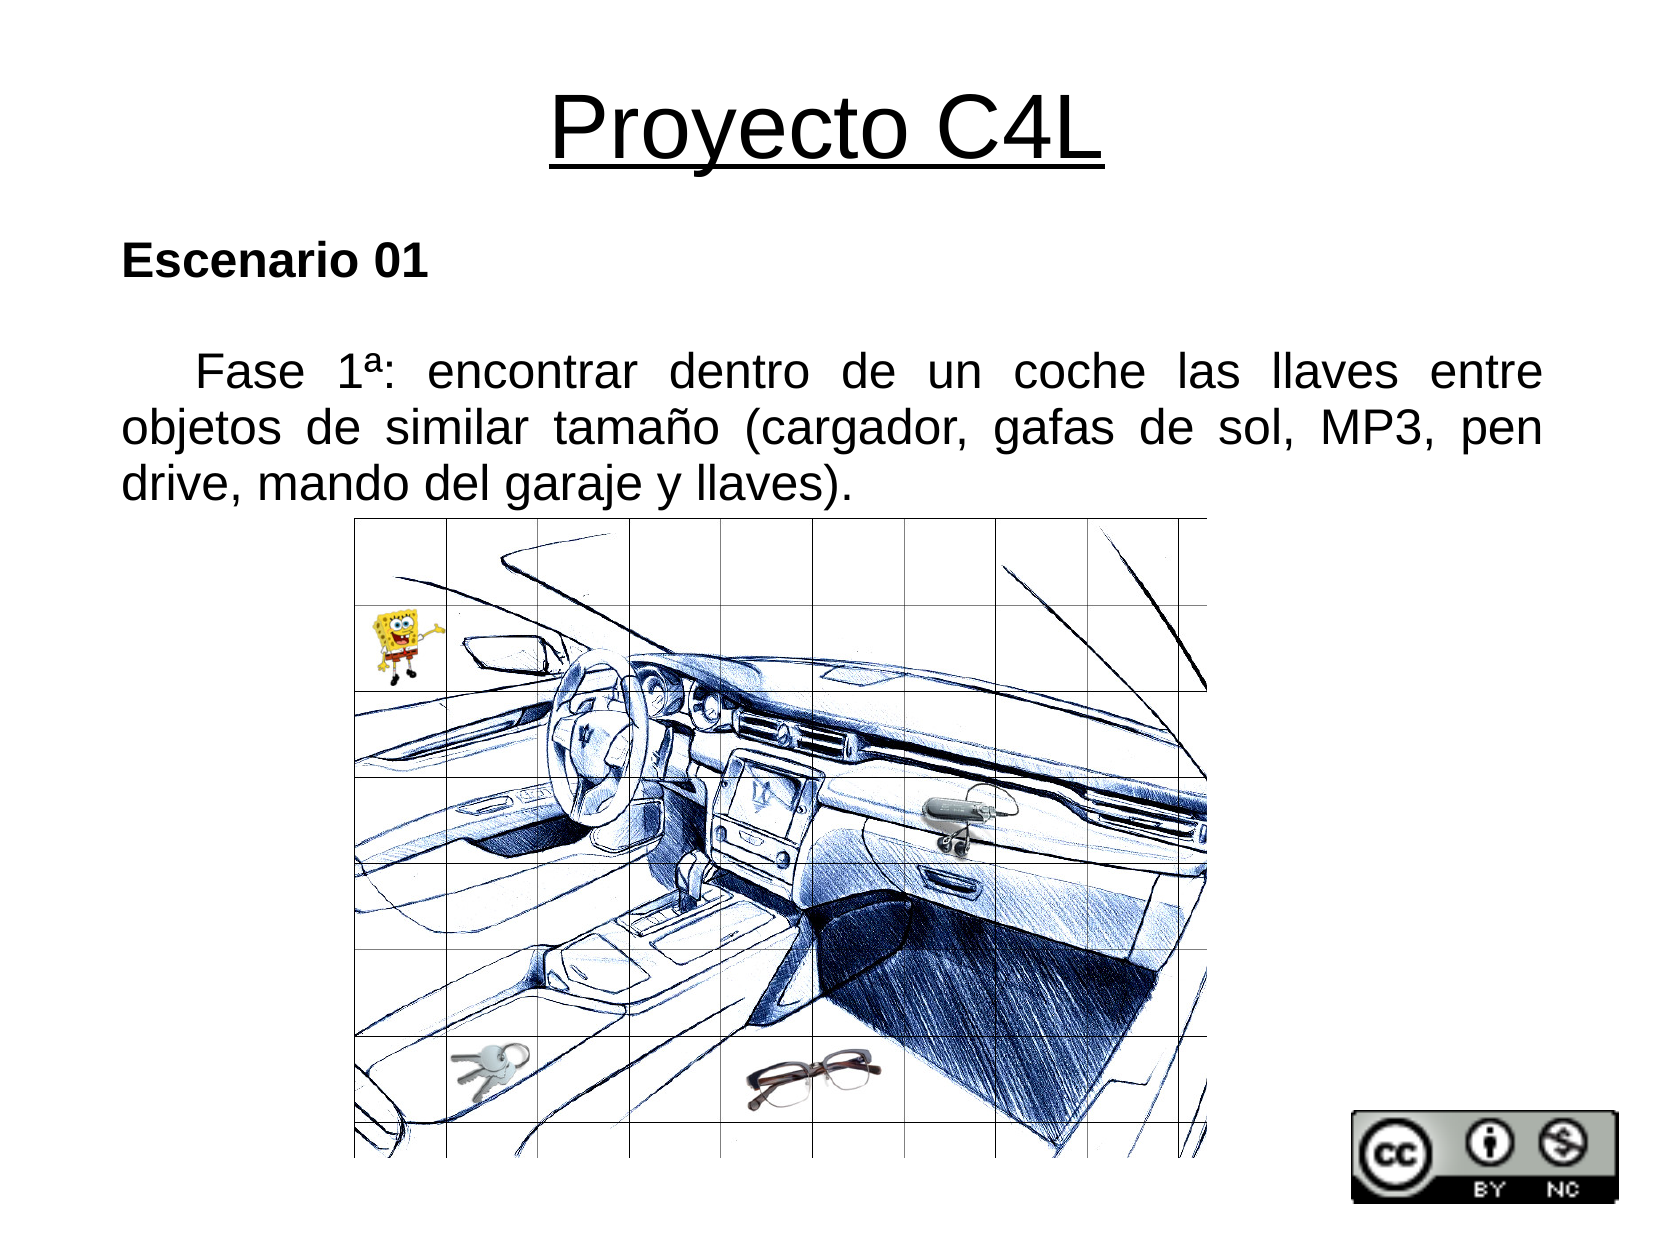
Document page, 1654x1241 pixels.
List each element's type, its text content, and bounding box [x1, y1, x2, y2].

text_box Escenario 01 Fase 1ª: encontrar dentro de un coche las llaves entre objetos de similar tamaño (cargador, gafas de sol, MP3, pen drive, mando del garaje y llaves). [106, 224, 1560, 518]
picture [1351, 1110, 1619, 1204]
title Proyecto C4L [82, 23, 1571, 231]
picture [354, 518, 1207, 1158]
